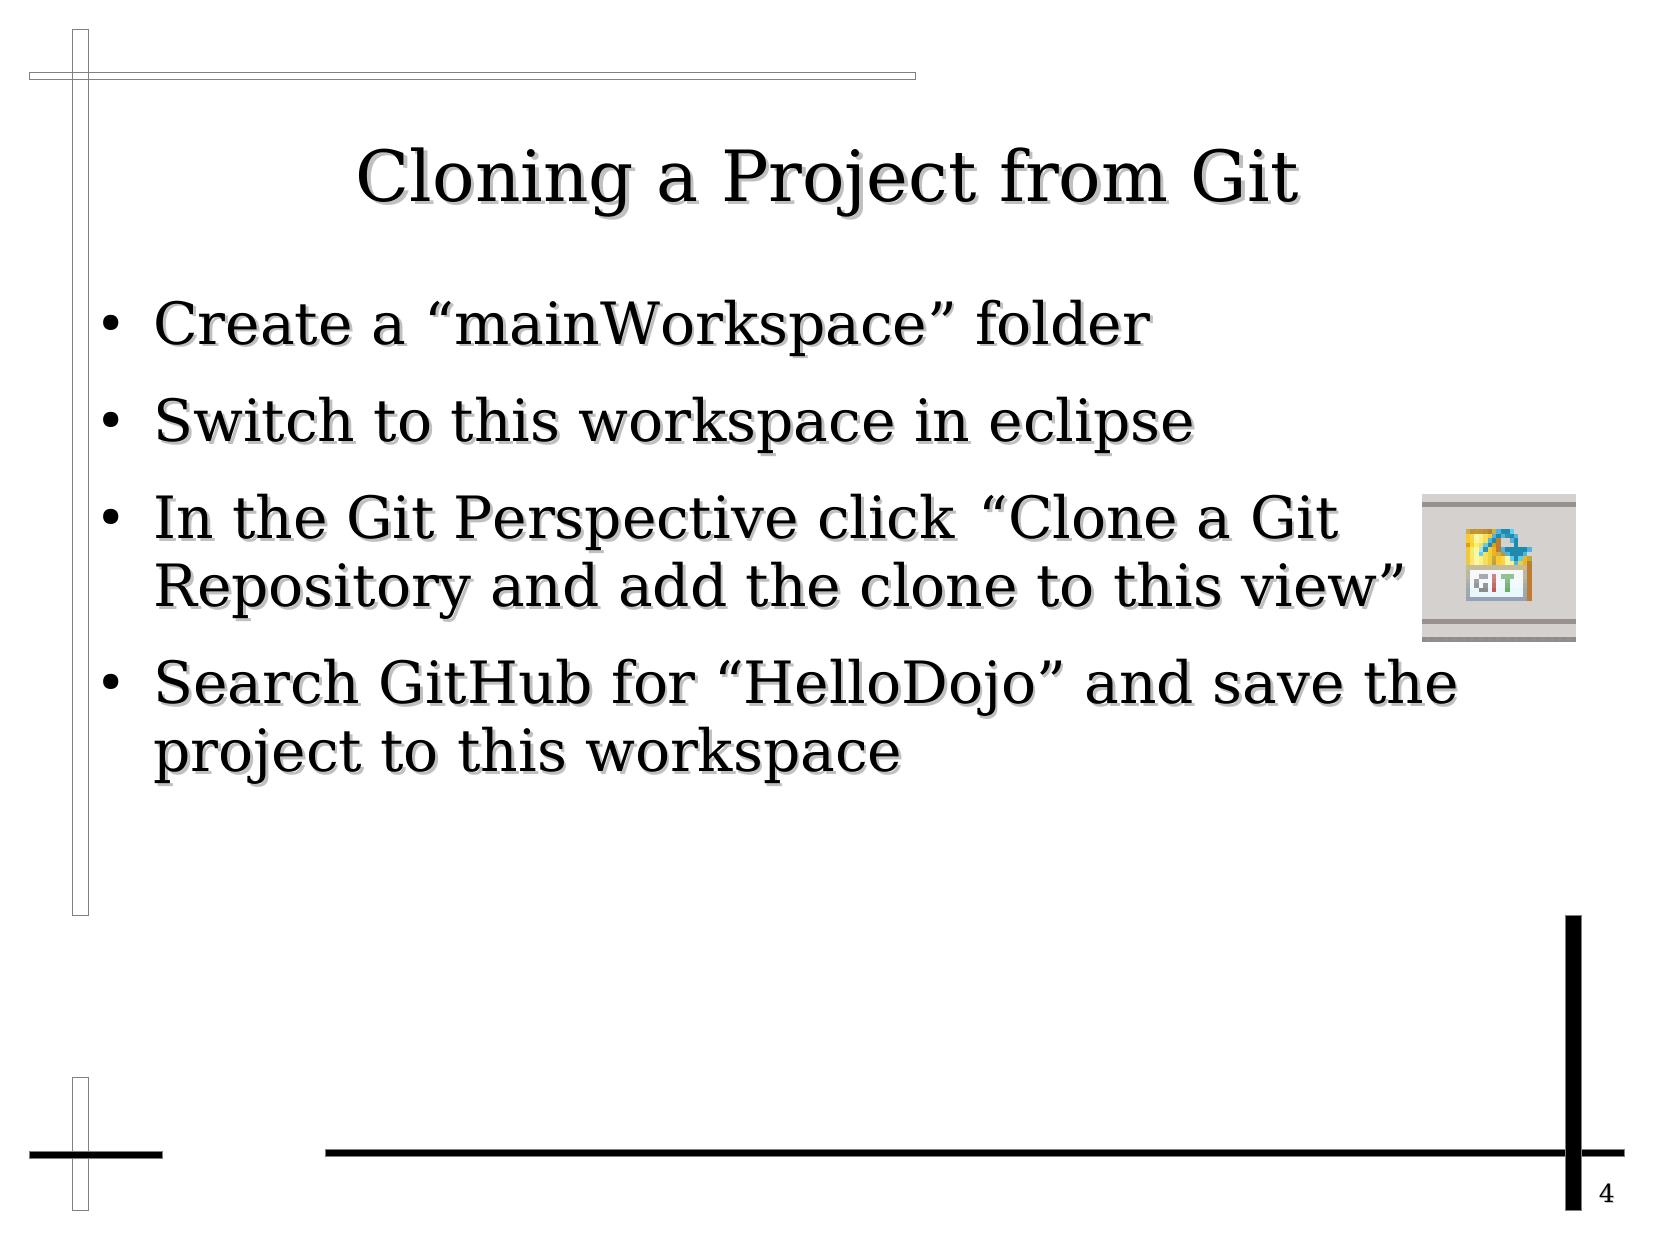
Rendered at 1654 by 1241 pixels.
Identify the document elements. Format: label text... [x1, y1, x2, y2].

list Create a “mainWorkspace” folder Switch to this workspace in eclipse In the Git Perspective click “Clone a Git Repository and add the clone to this view” Search GitHub for “HelloDojo” and save the project to this workspace [82, 290, 1538, 995]
picture [1422, 494, 1576, 642]
title Cloning a Project from Git [121, 88, 1534, 266]
